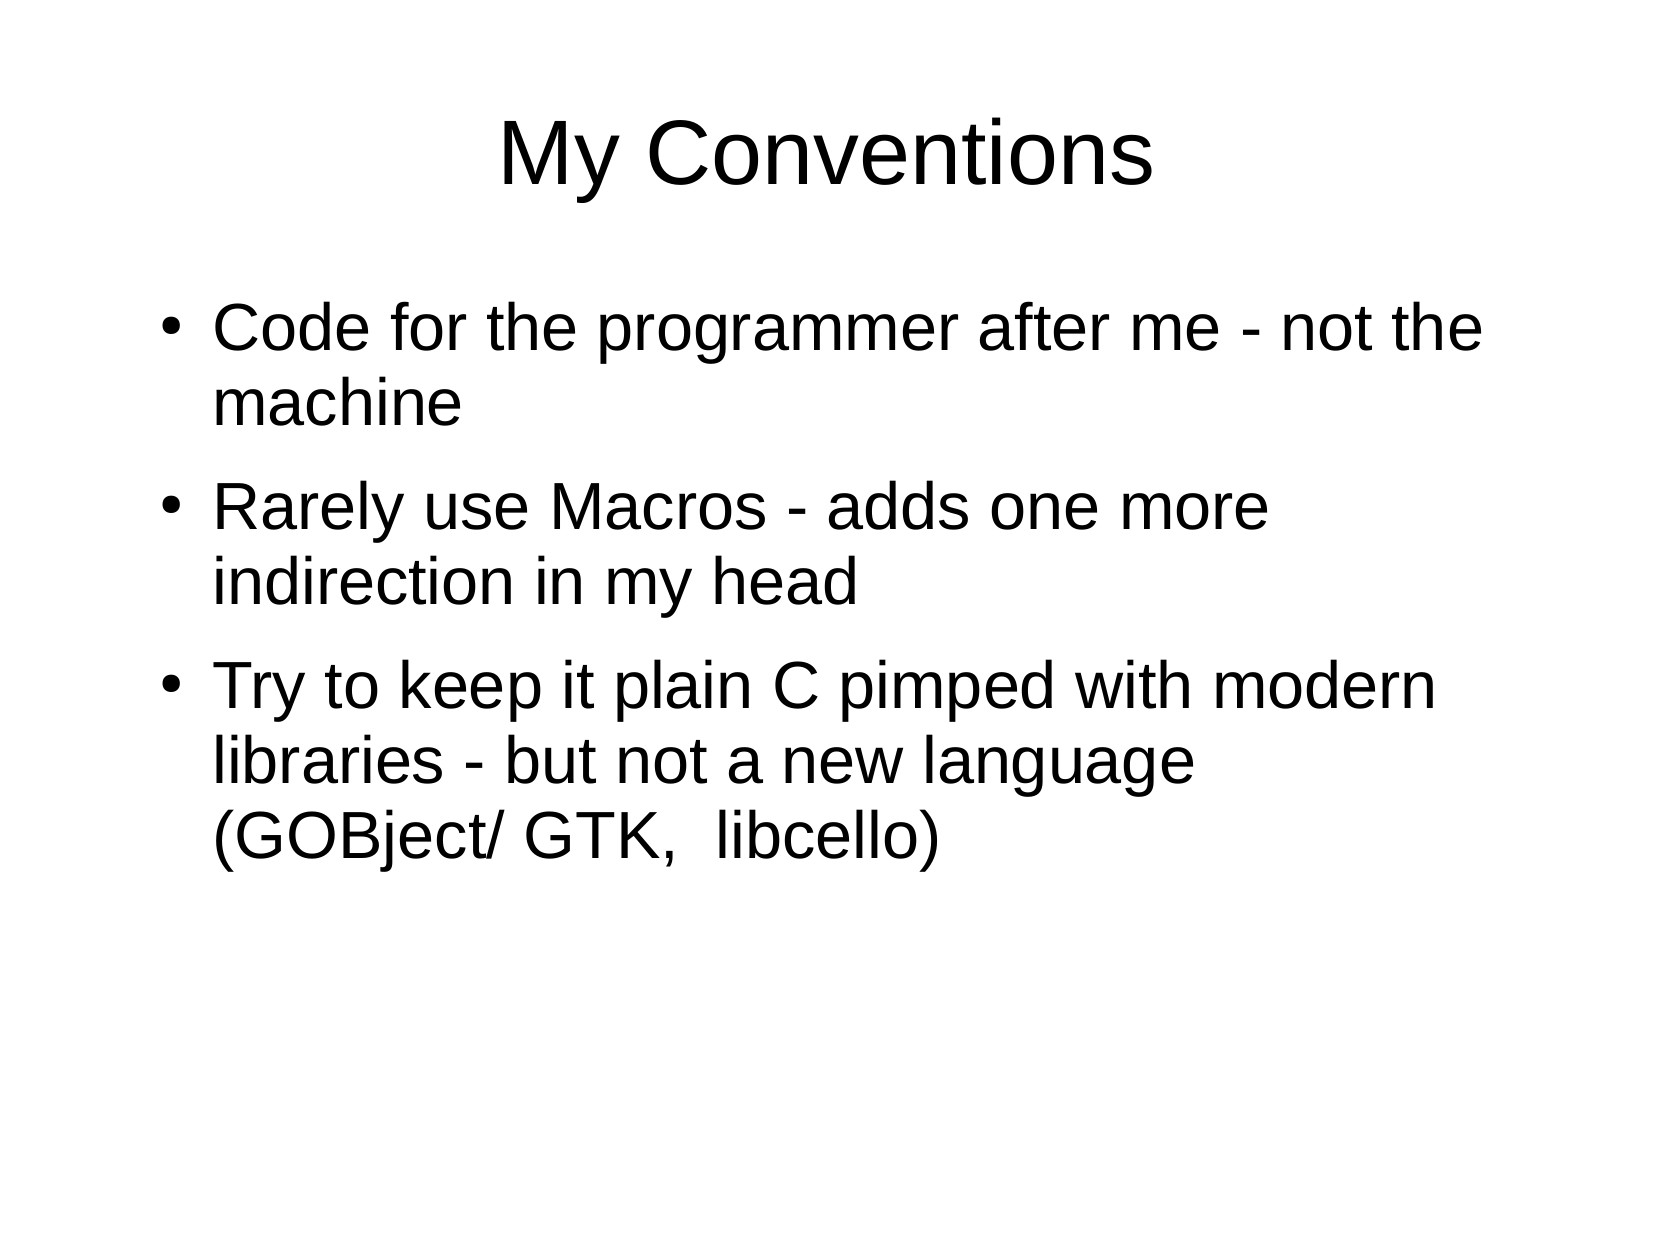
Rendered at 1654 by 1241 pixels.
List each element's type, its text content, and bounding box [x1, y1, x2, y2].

list Code for the programmer after me - not the machine Rarely use Macros - adds one more indirection in my head Try to keep it plain C pimped with modern libraries - but not a new language (GOBject/ GTK, libcello) [141, 290, 1501, 1010]
title My Conventions [82, 49, 1571, 257]
